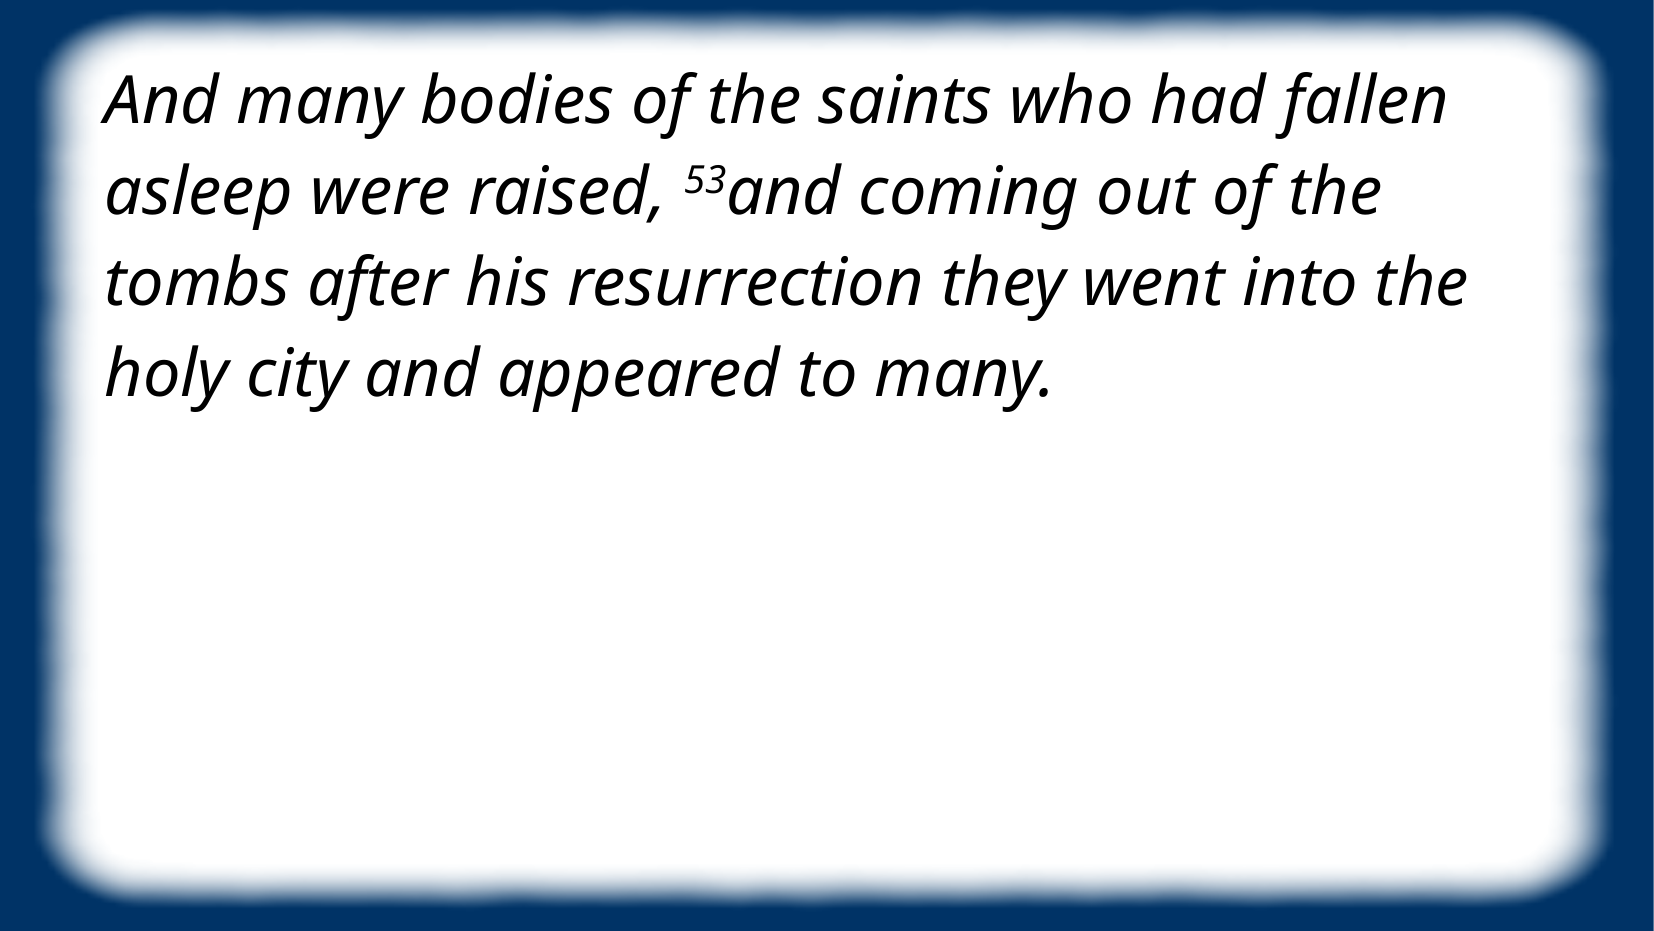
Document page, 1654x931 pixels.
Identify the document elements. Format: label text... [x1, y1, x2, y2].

picture [0, 0, 1654, 931]
text_box And many bodies of the saints who had fallen asleep were raised, 53and coming out of the tombs after his resurrection they went into the holy city and appeared to many. [90, 45, 1546, 415]
